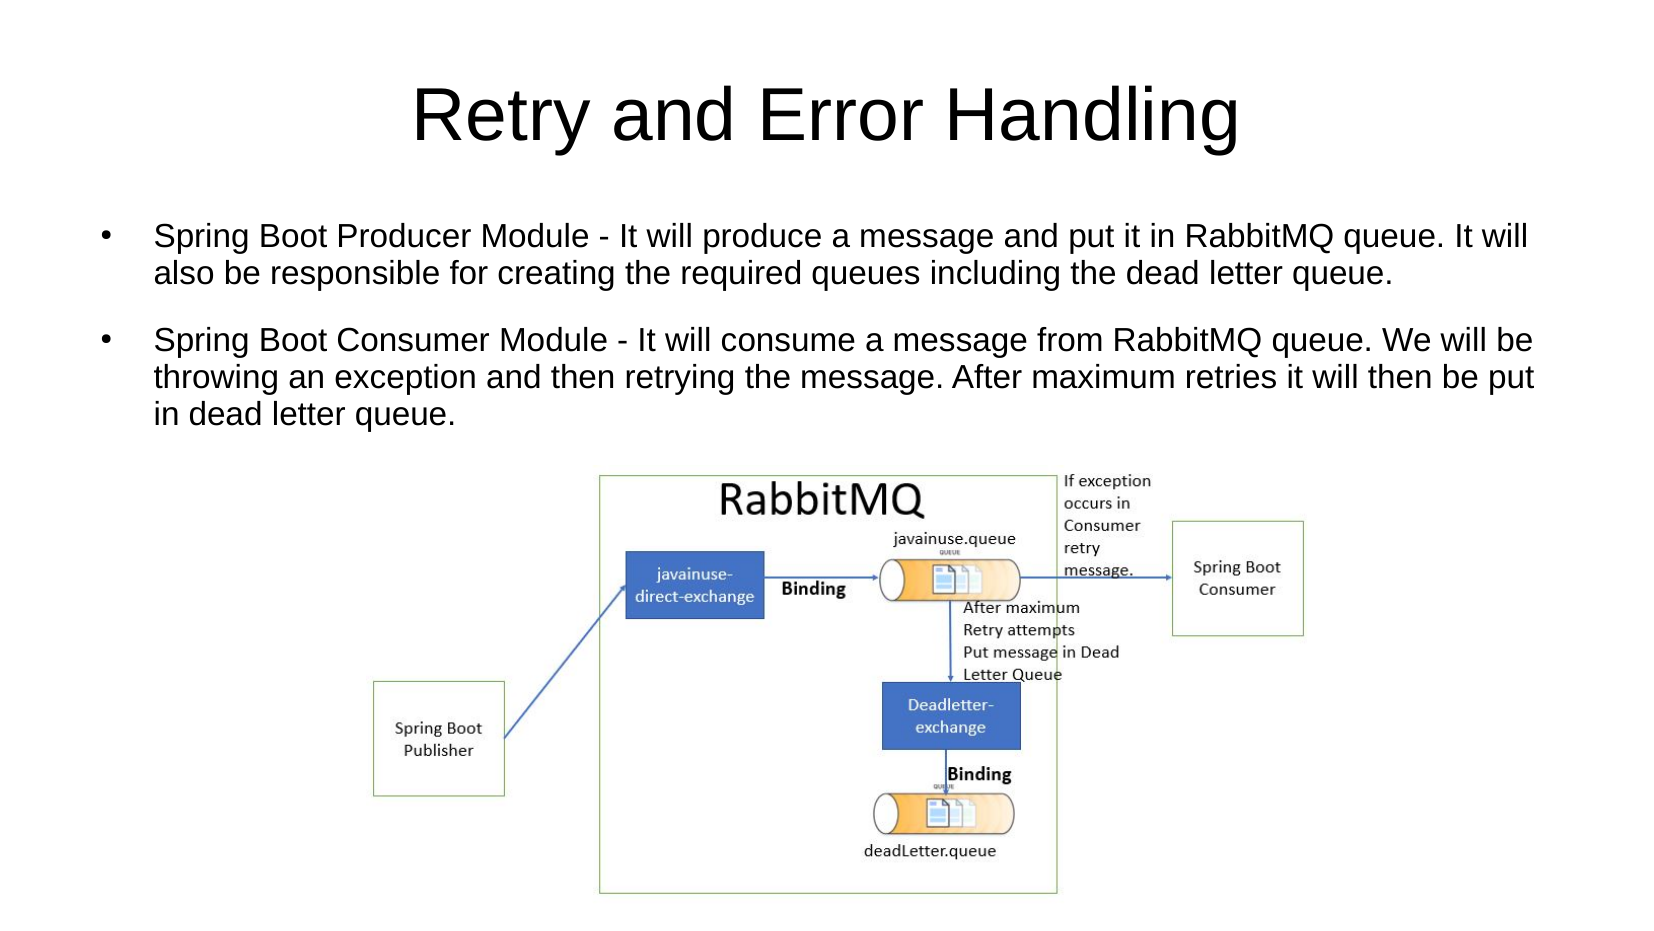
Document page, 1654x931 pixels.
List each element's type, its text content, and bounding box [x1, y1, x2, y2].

list Spring Boot Producer Module - It will produce a message and put it in RabbitMQ queue. It will also be responsible for creating the required queues including the dead letter queue. Spring Boot Consumer Module - It will consume a message from RabbitMQ queue. We will be throwing an exception and then retrying the message. After maximum retries it will then be put in dead letter queue. [82, 217, 1571, 758]
title Retry and Error Handling [82, 37, 1571, 193]
picture [366, 465, 1312, 910]
